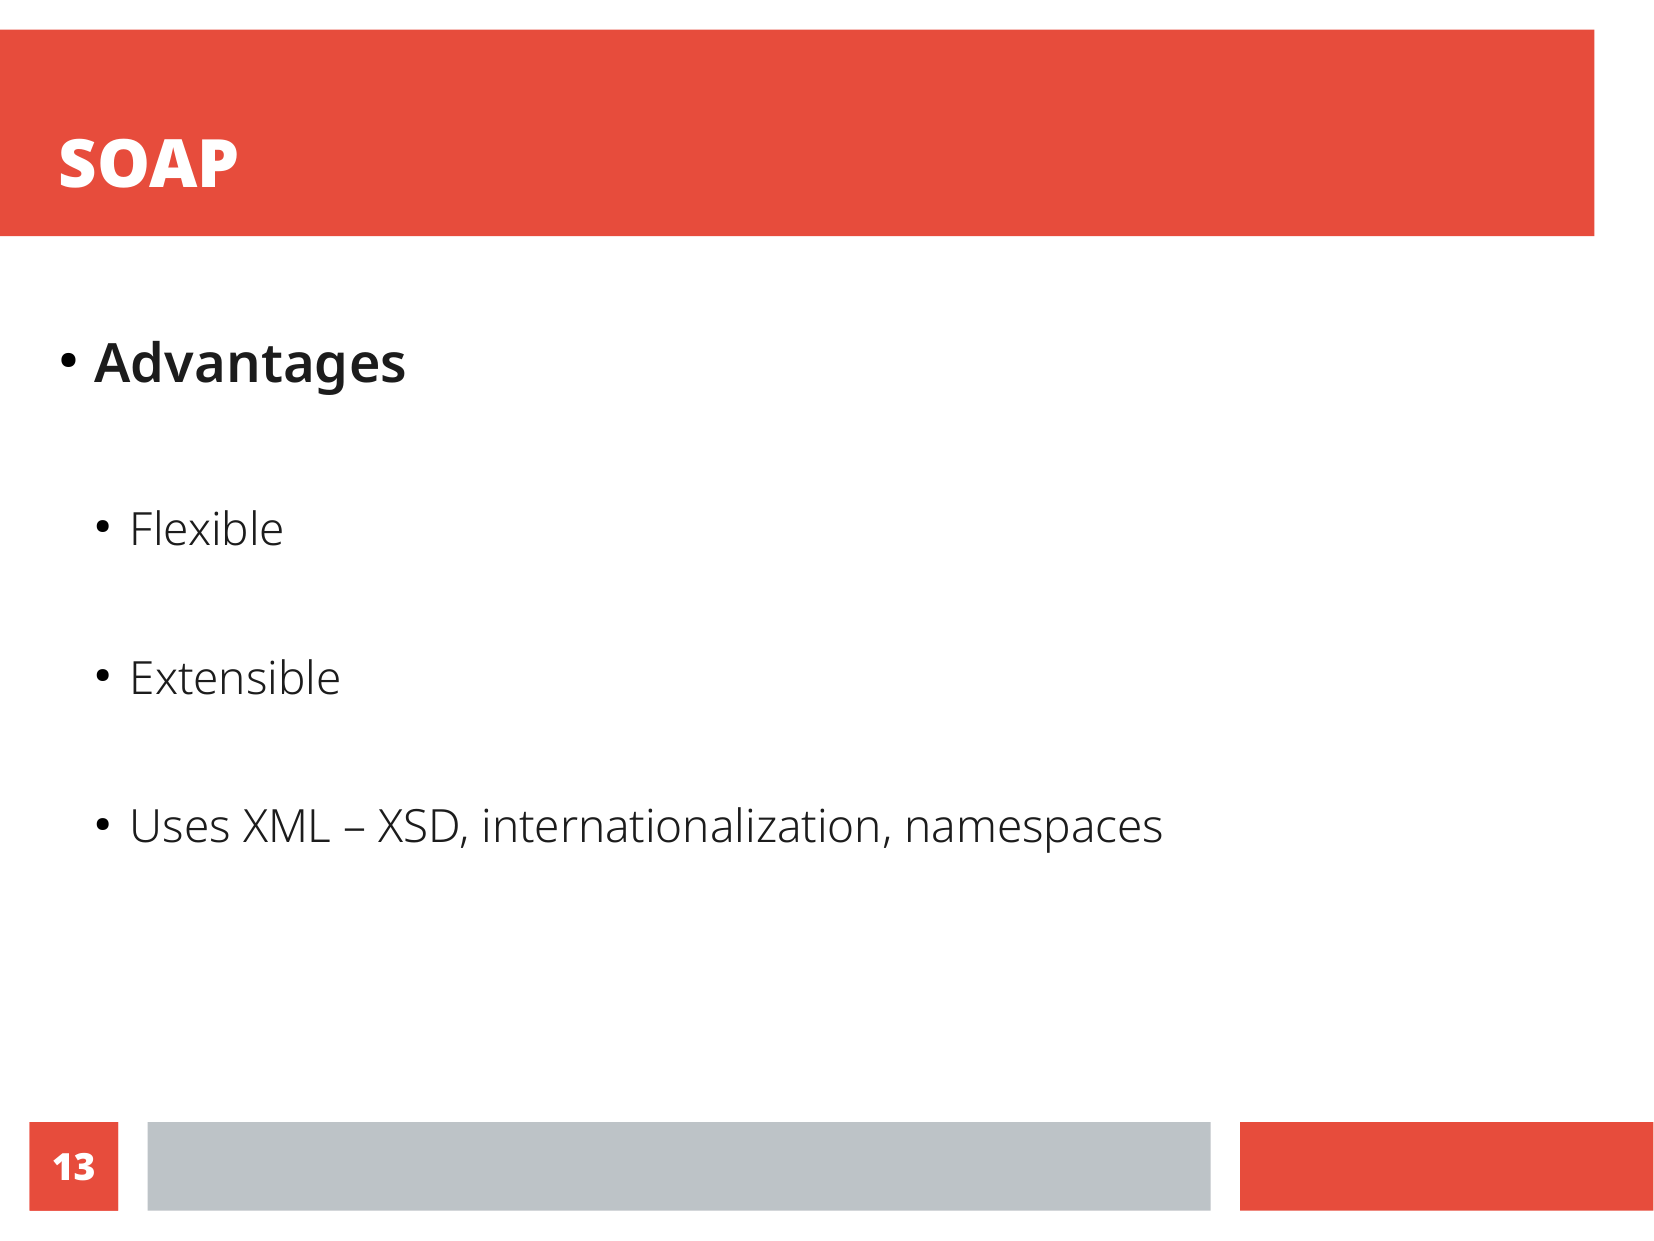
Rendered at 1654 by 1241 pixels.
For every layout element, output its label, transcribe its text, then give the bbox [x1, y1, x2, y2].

title SOAP [59, 59, 1595, 207]
list Advantages Flexible Extensible Uses XML – XSD, internationalization, namespaces [59, 324, 1565, 1093]
